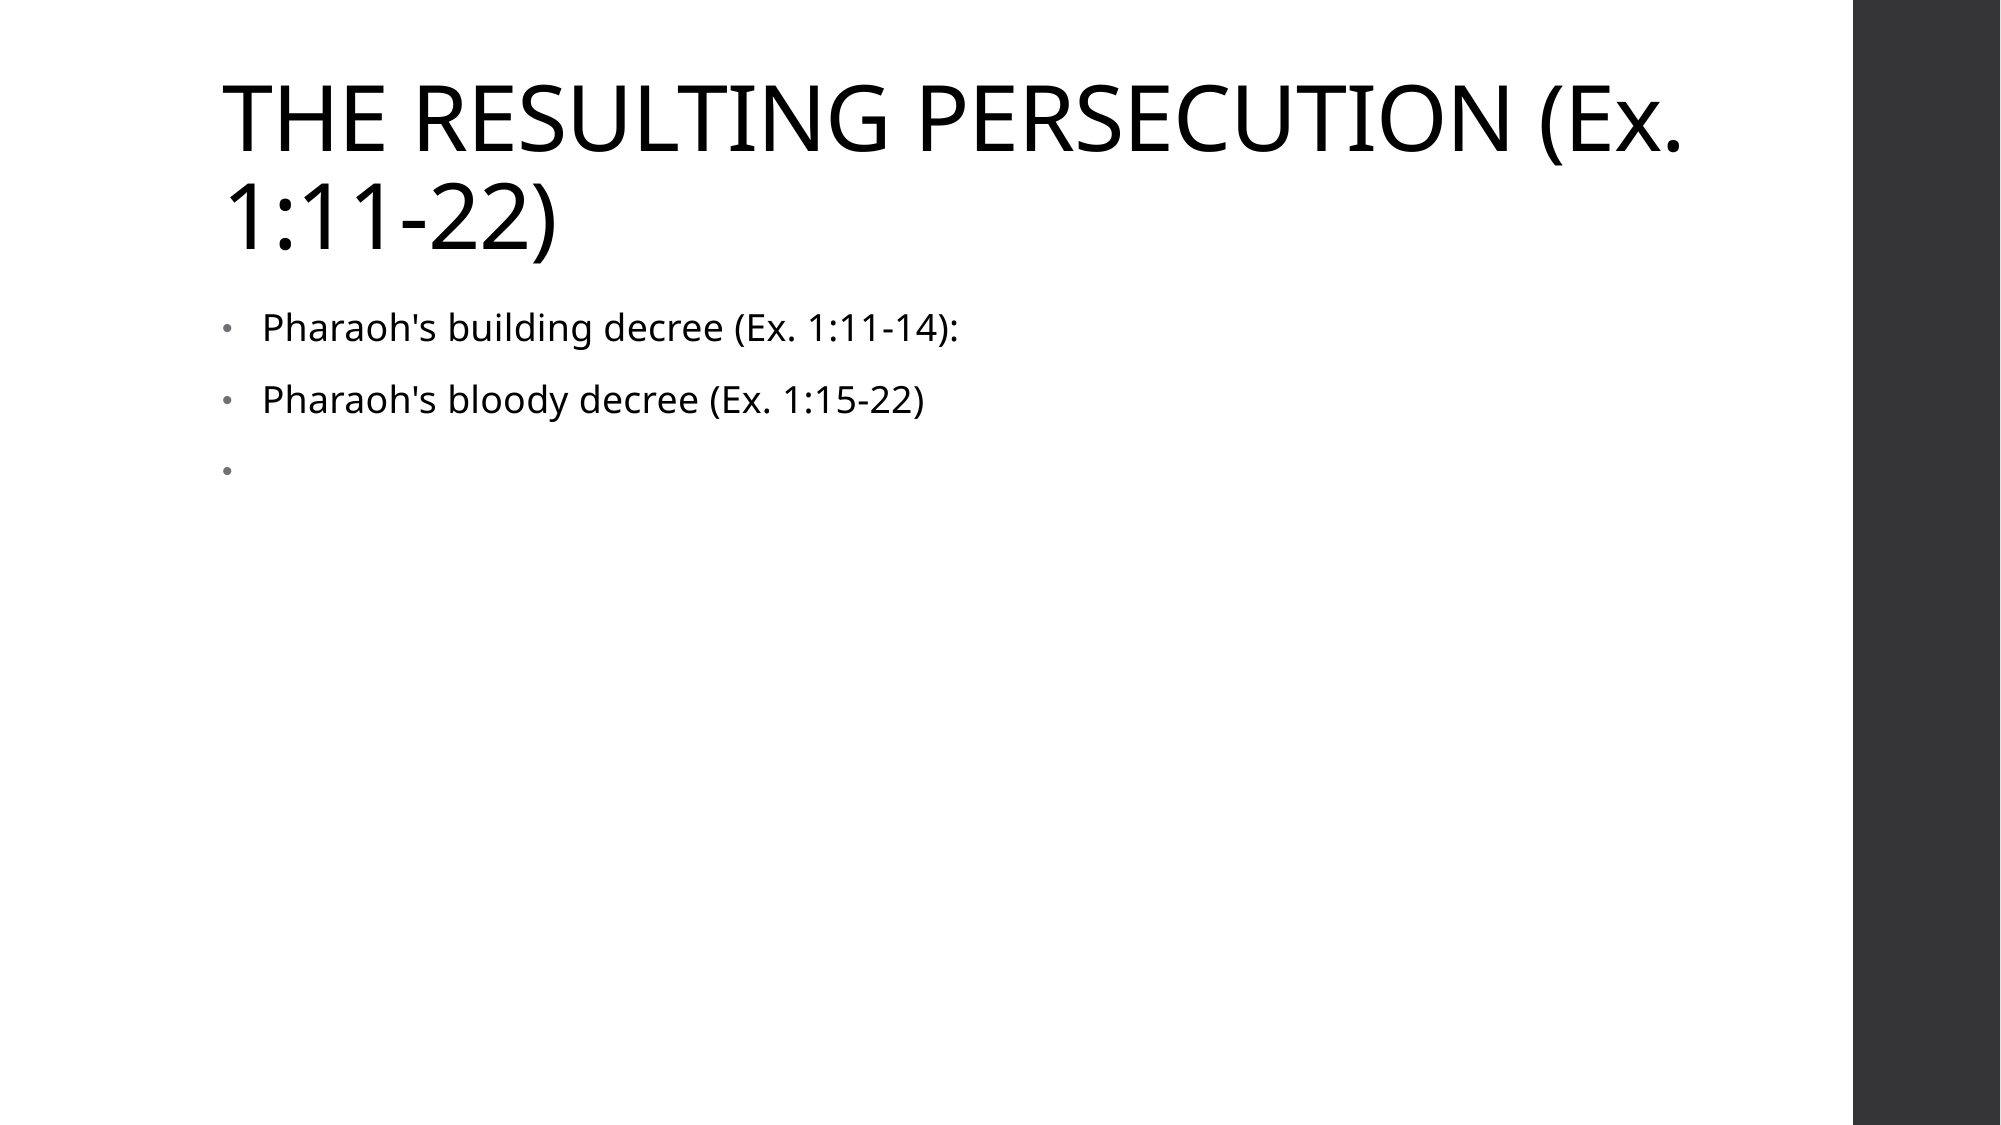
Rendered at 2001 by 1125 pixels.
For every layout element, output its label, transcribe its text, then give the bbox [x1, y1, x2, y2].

title THE RESULTING PERSECUTION (Ex. 1:11-22) [206, 60, 1797, 278]
list Pharaoh's building decree (Ex. 1:11-14): Pharaoh's bloody decree (Ex. 1:15-22) [206, 299, 1617, 1014]
